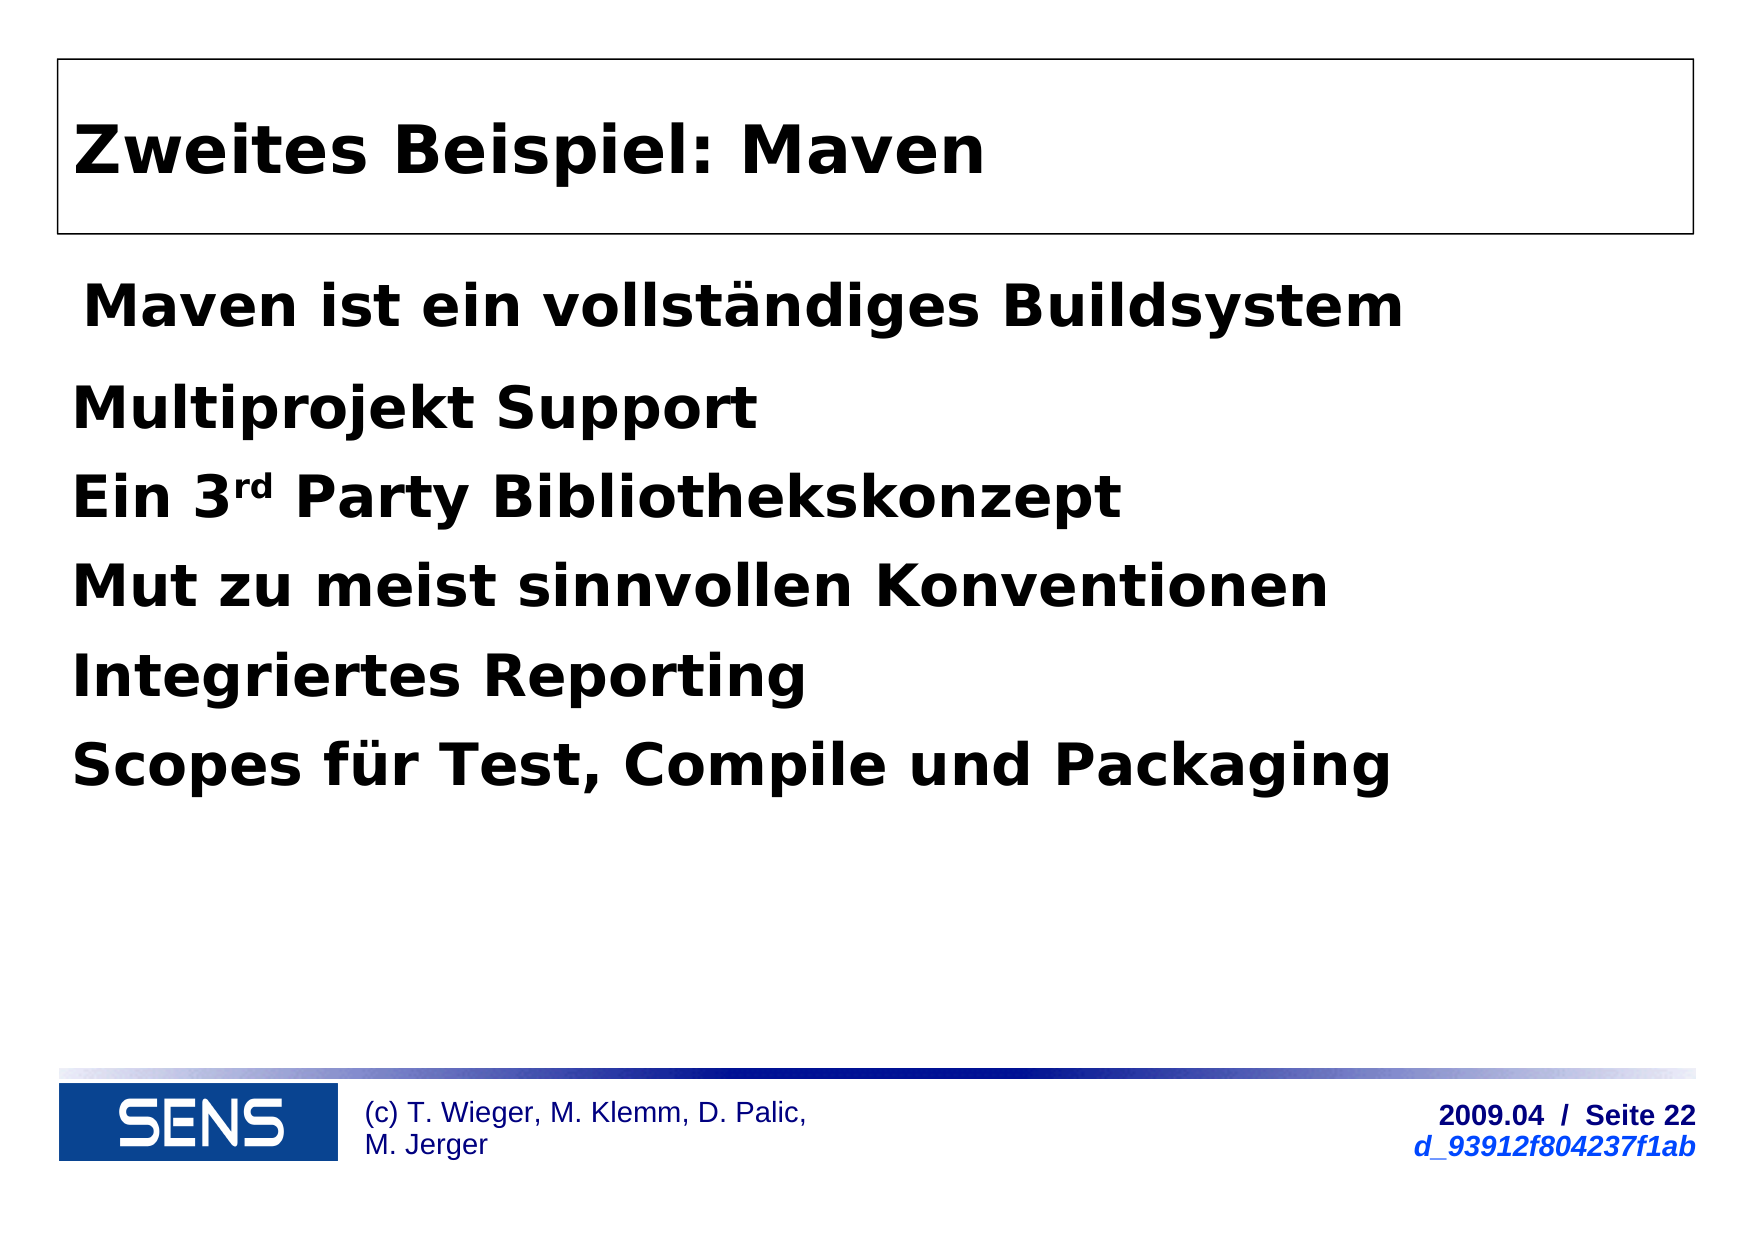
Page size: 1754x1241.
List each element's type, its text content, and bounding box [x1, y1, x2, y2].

list Maven ist ein vollständiges Buildsystem Multiprojekt Support Ein 3rd Party Bibliothekskonzept Mut zu meist sinnvollen Konventionen Integriertes Reporting Scopes für Test, Compile und Packaging [71, 272, 1693, 1038]
title Zweites Beispiel: Maven [73, 61, 1693, 241]
picture [59, 1068, 1696, 1079]
picture [59, 1083, 338, 1161]
